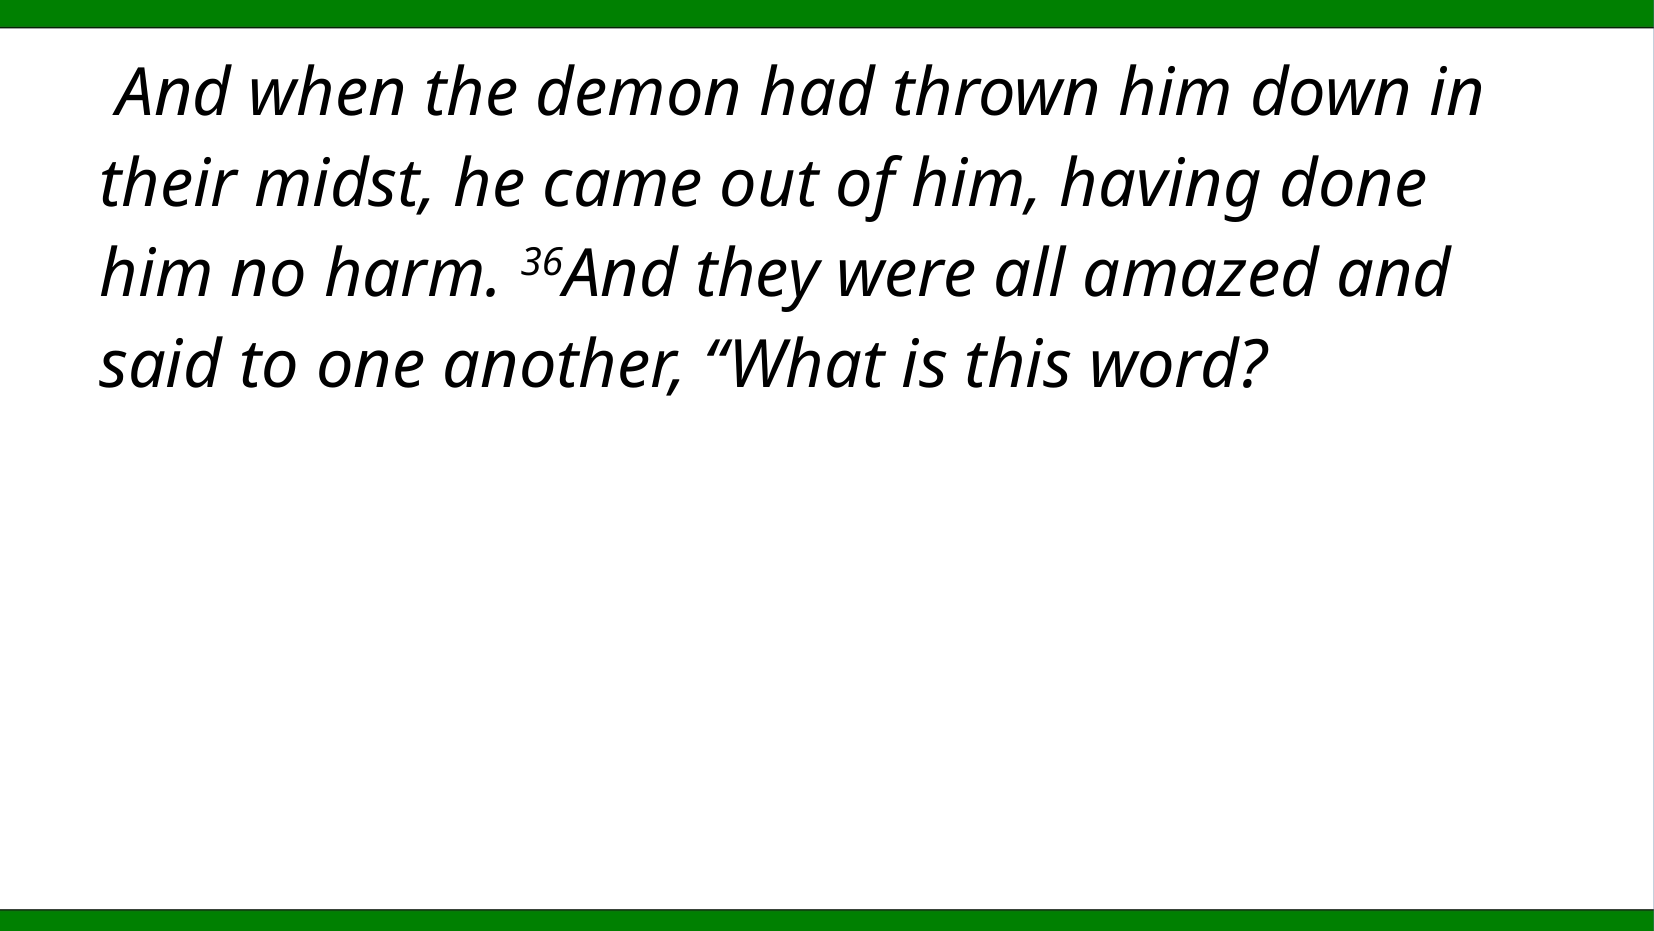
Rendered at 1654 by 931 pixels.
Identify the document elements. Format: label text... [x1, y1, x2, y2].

picture [0, 0, 1654, 931]
text_box And when the demon had thrown him down in their midst, he came out of him, having done him no harm. 36And they were all amazed and said to one another, “What is this word? [84, 36, 1576, 421]
